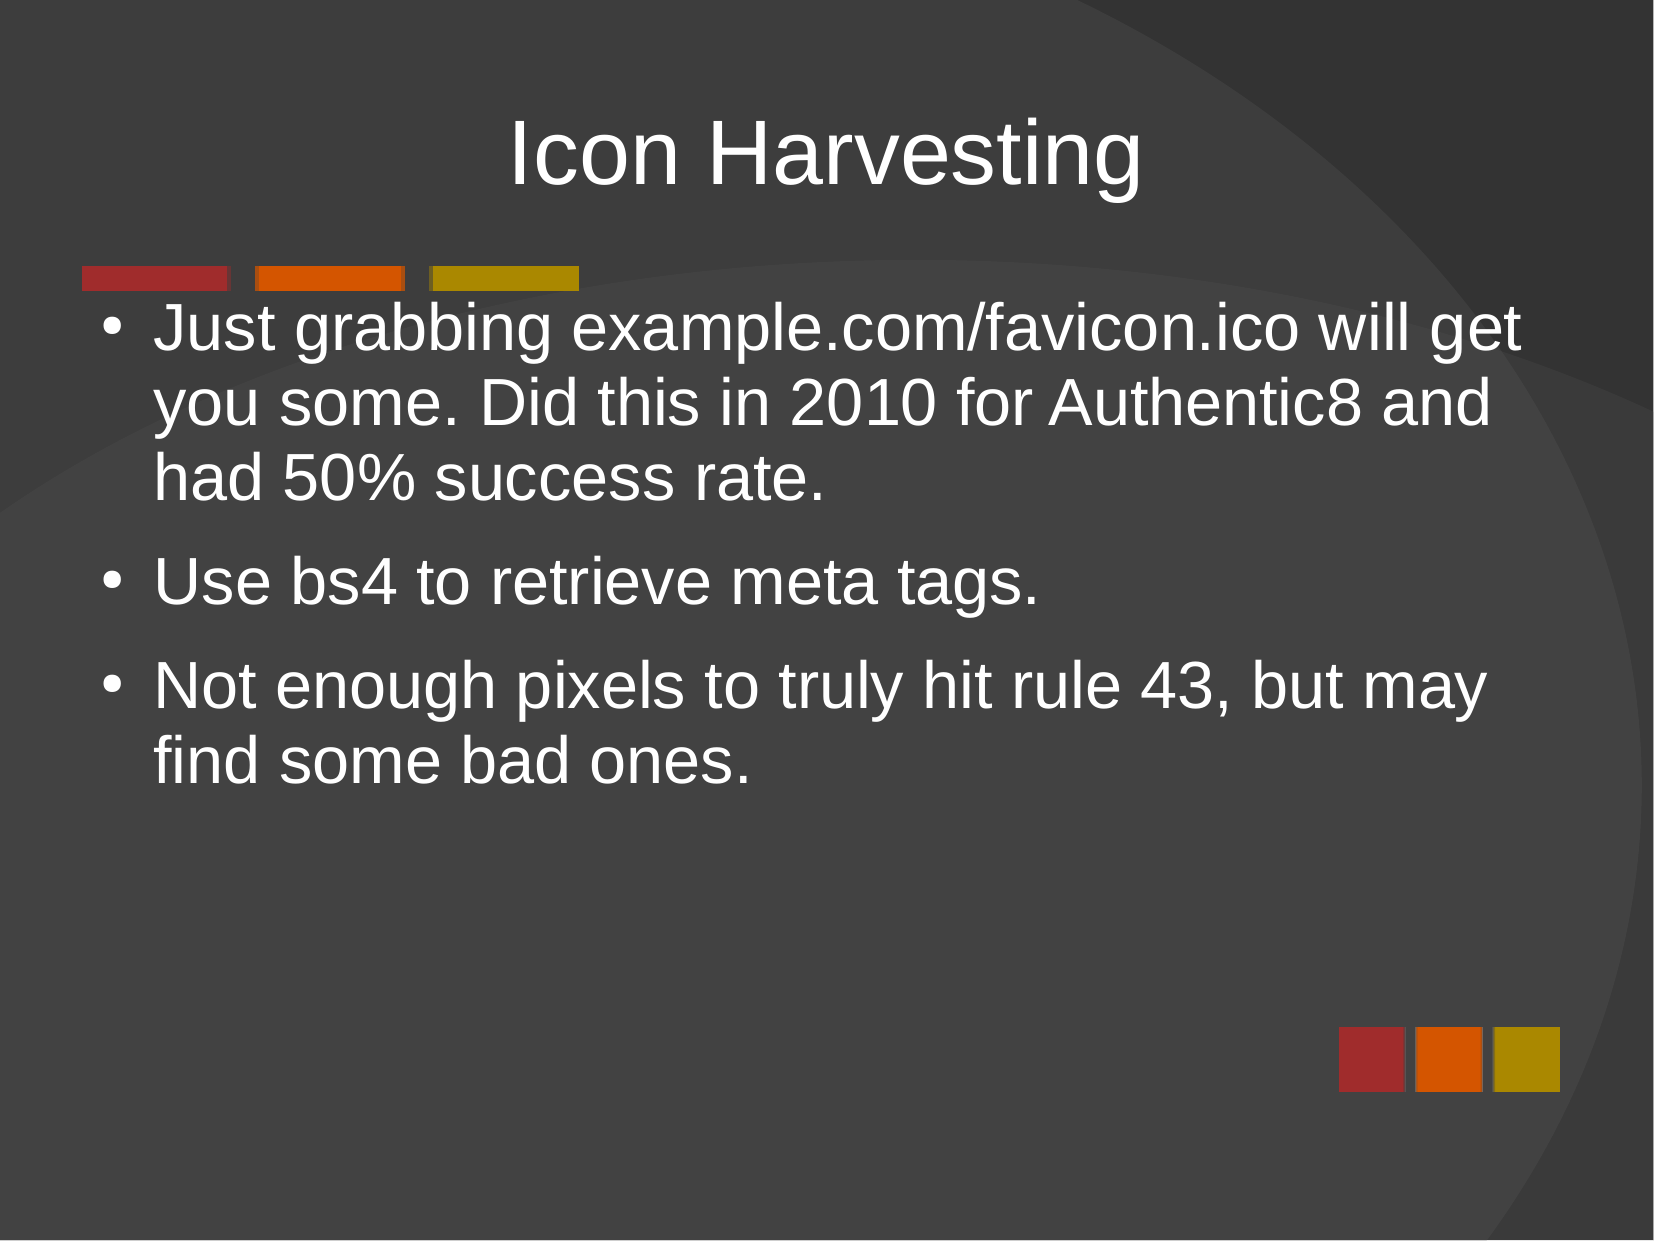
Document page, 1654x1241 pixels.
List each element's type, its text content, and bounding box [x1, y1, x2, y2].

list Just grabbing example.com/favicon.ico will get you some. Did this in 2010 for Authentic8 and had 50% success rate. Use bs4 to retrieve meta tags. Not enough pixels to truly hit rule 43, but may find some bad ones. [82, 290, 1571, 1010]
picture [1339, 1027, 1560, 1092]
picture [82, 266, 579, 290]
title Icon Harvesting [82, 49, 1571, 257]
